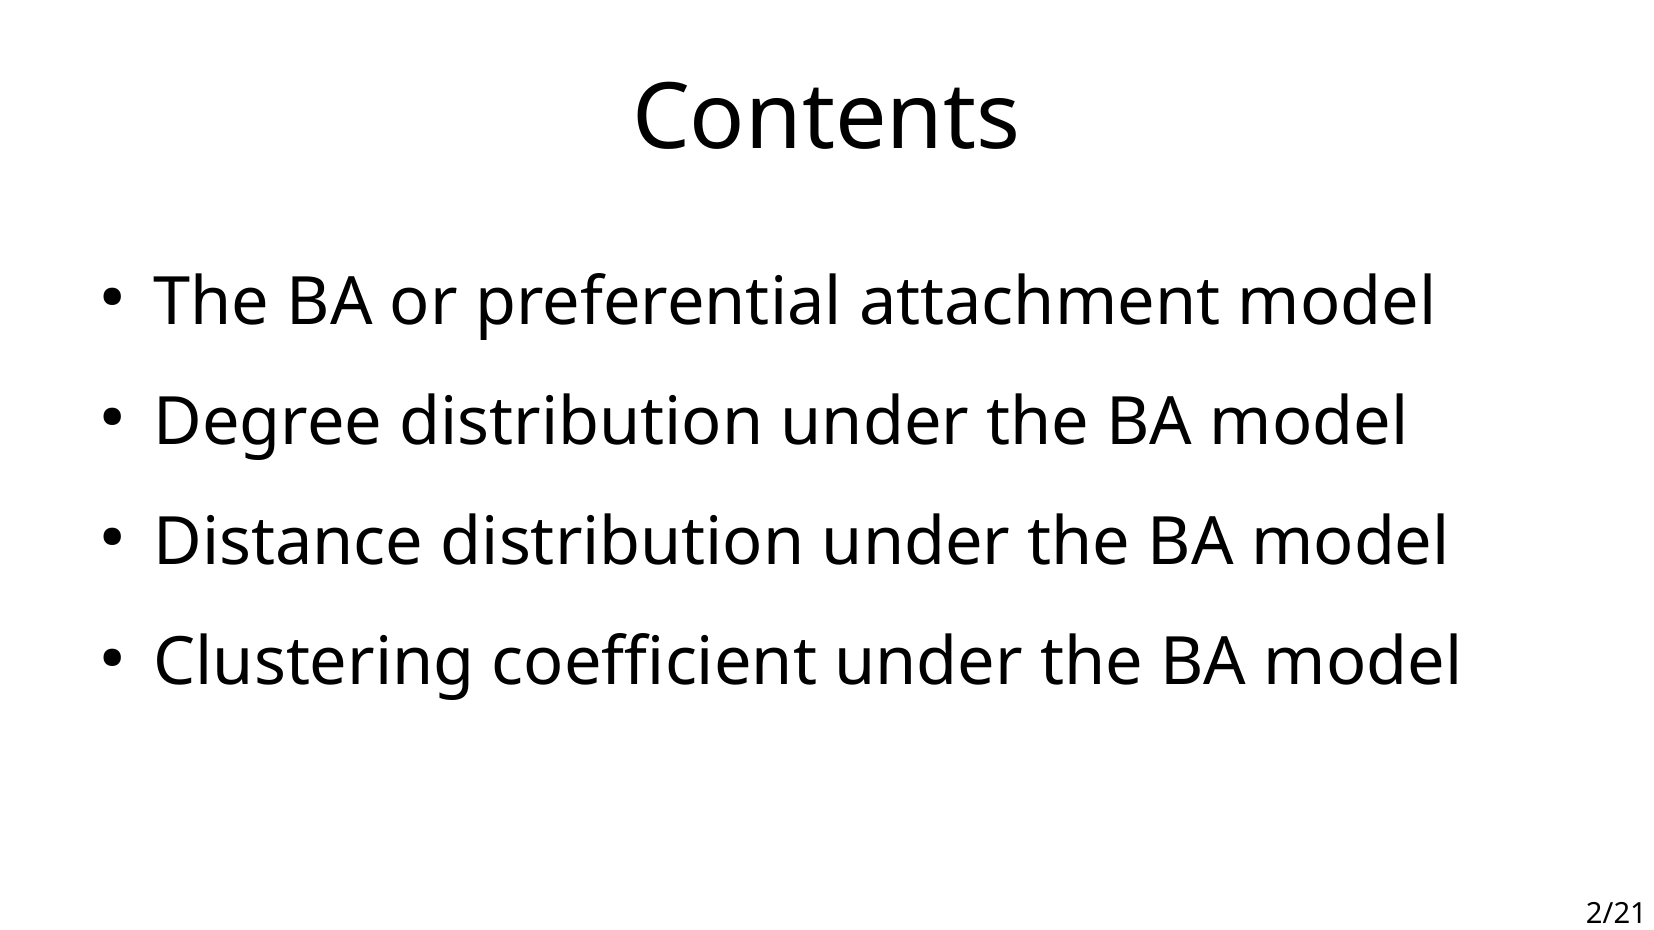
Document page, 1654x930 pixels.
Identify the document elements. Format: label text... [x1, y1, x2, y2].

list The BA or preferential attachment model Degree distribution under the BA model Distance distribution under the BA model Clustering coefficient under the BA model [82, 252, 1571, 793]
title Contents [82, 1, 1571, 225]
